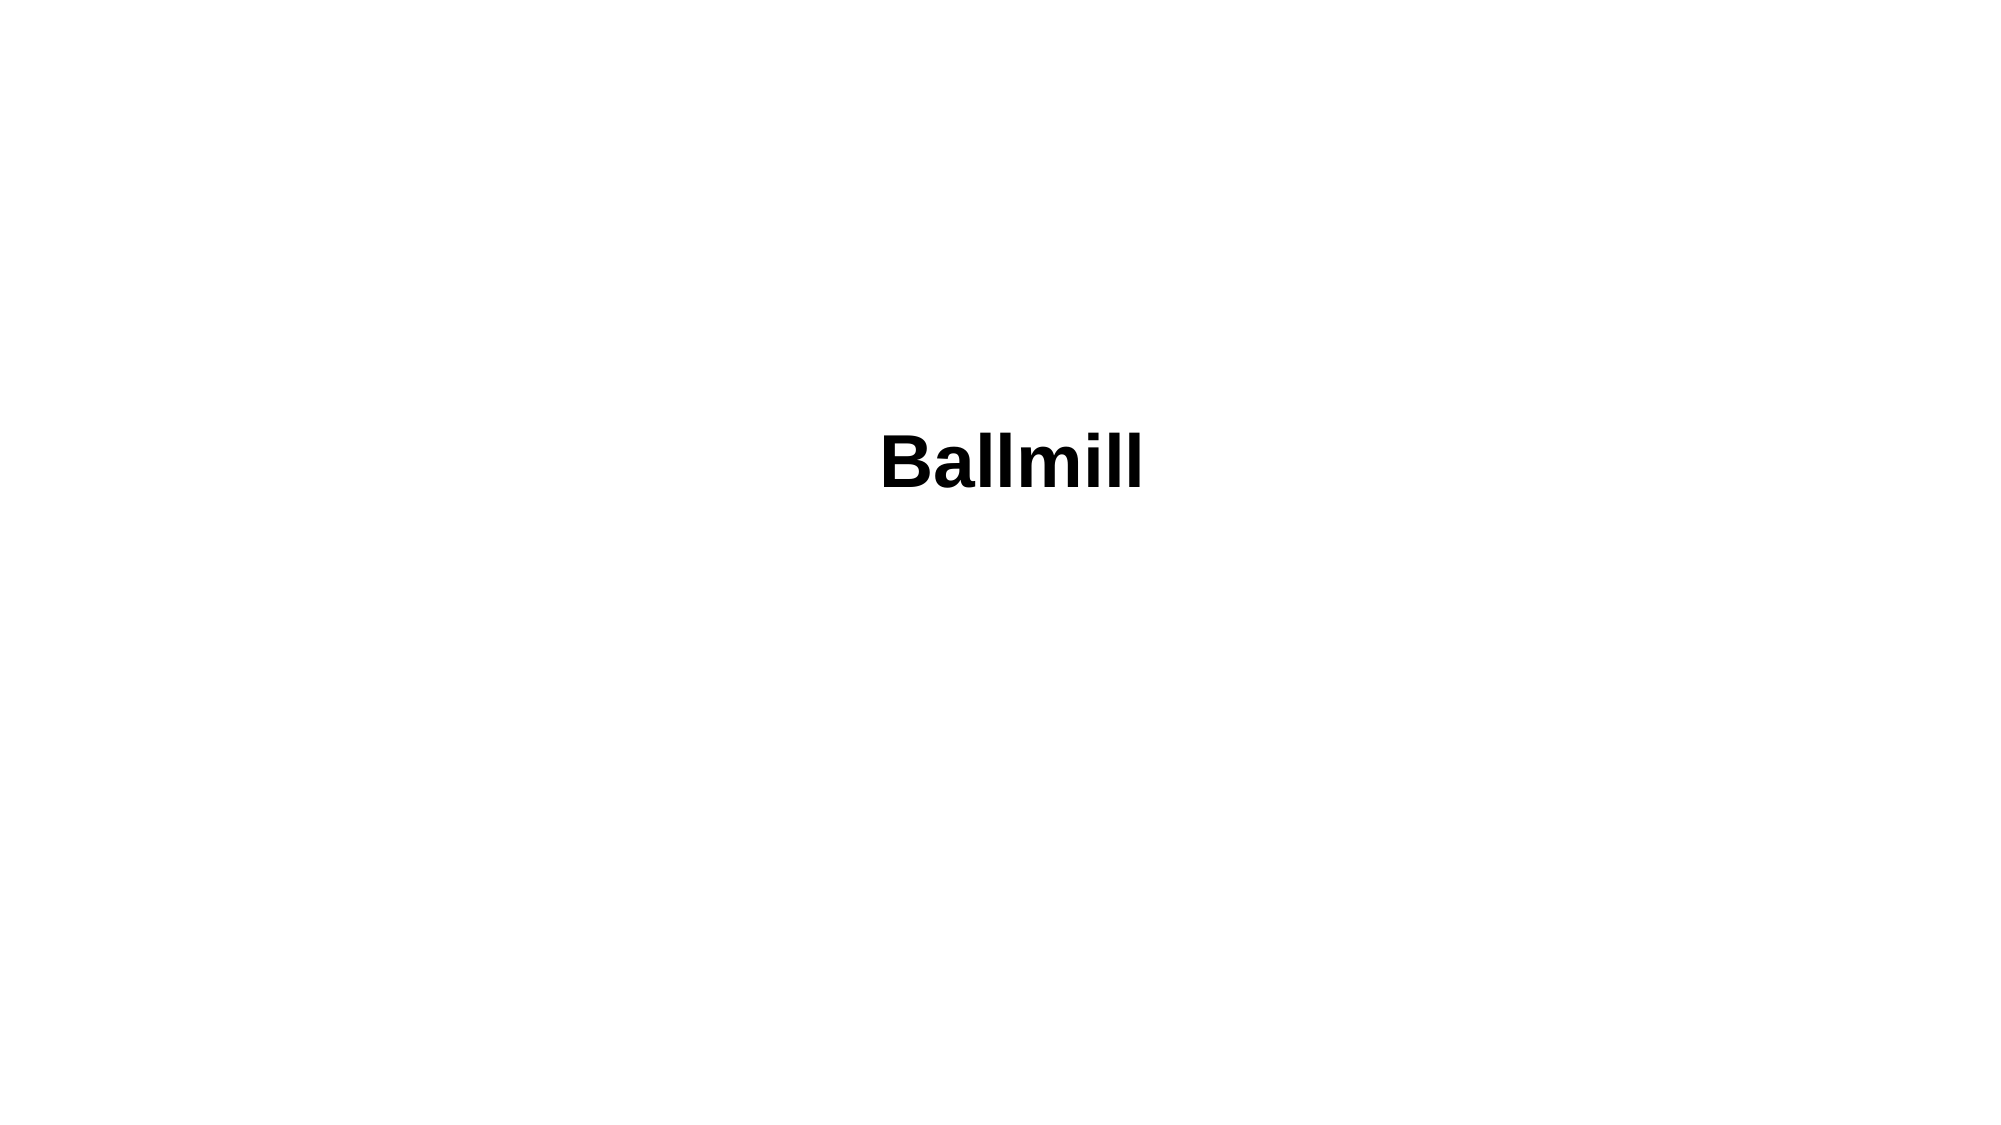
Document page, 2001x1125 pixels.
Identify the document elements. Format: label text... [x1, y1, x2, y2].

text_box Ballmill [675, 412, 1351, 512]
